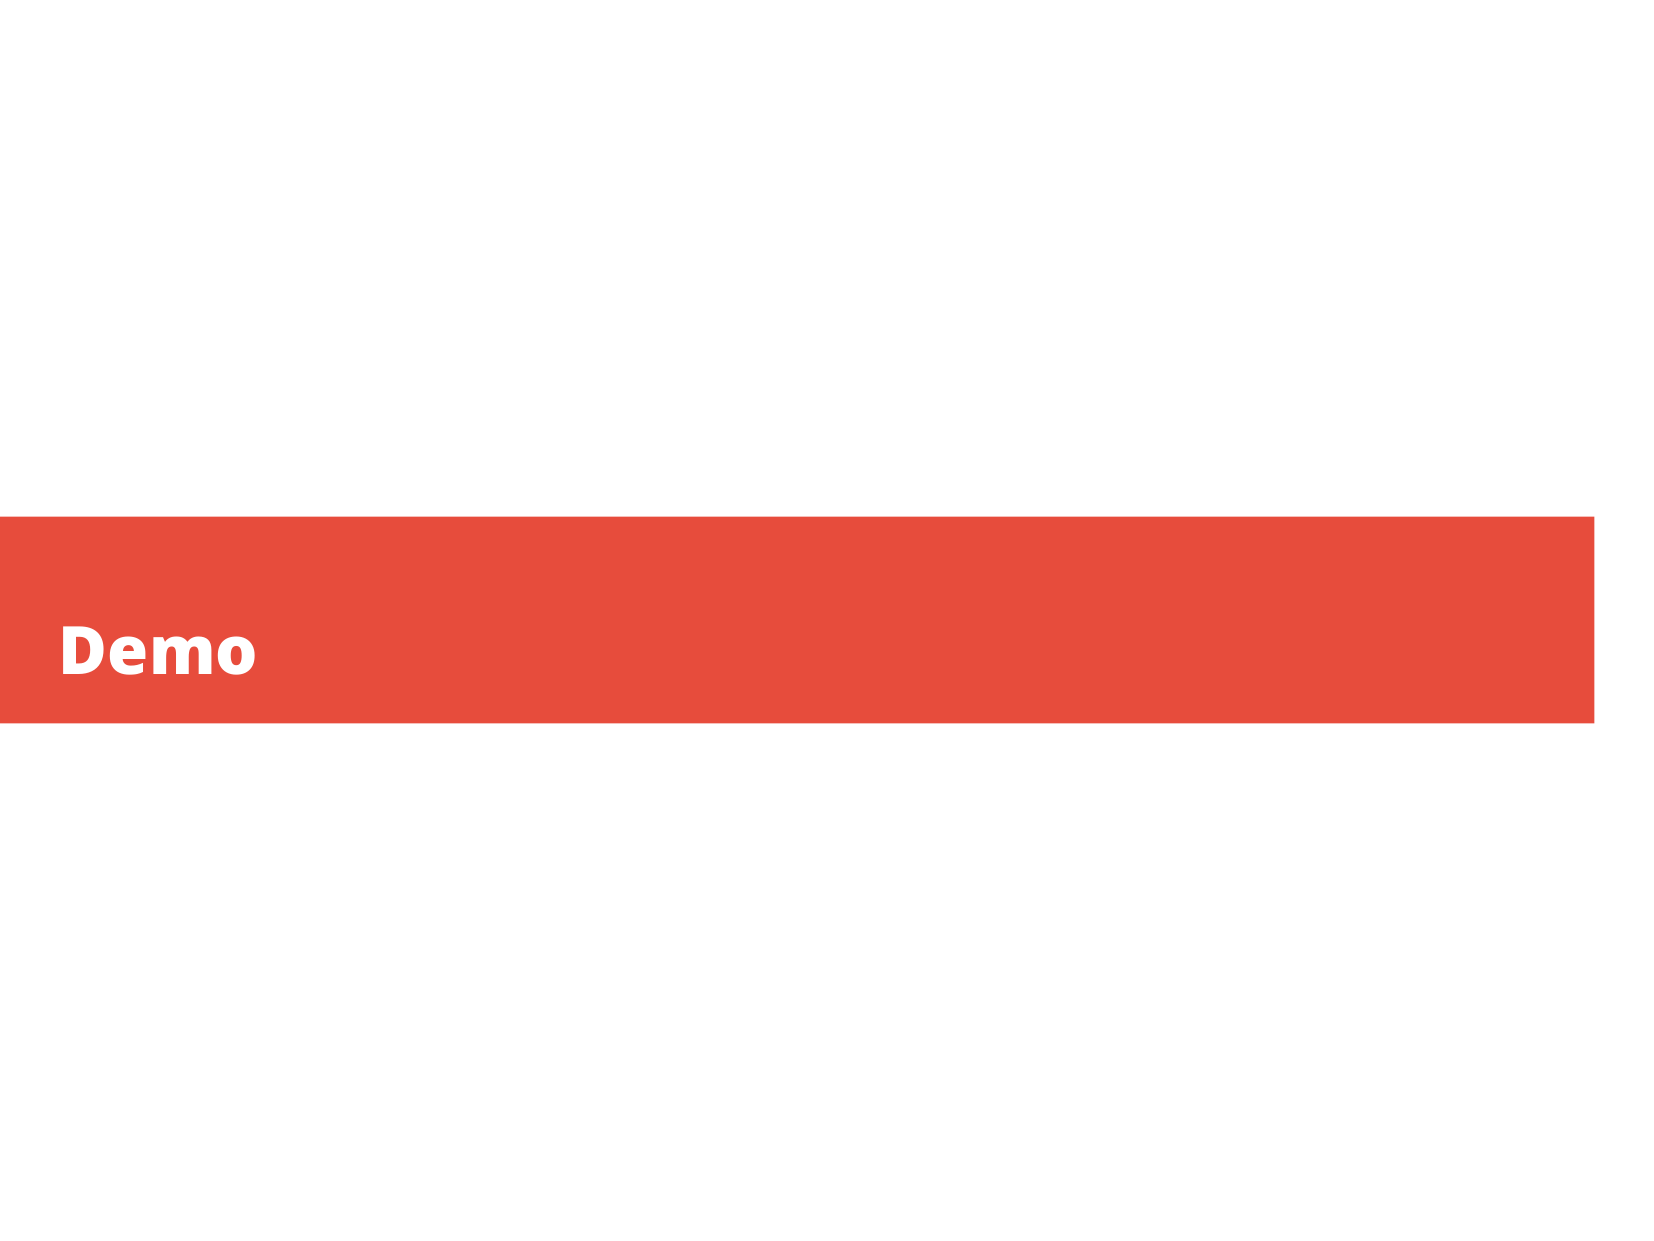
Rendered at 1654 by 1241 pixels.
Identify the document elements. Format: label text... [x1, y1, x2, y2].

title Demo [59, 546, 1595, 694]
